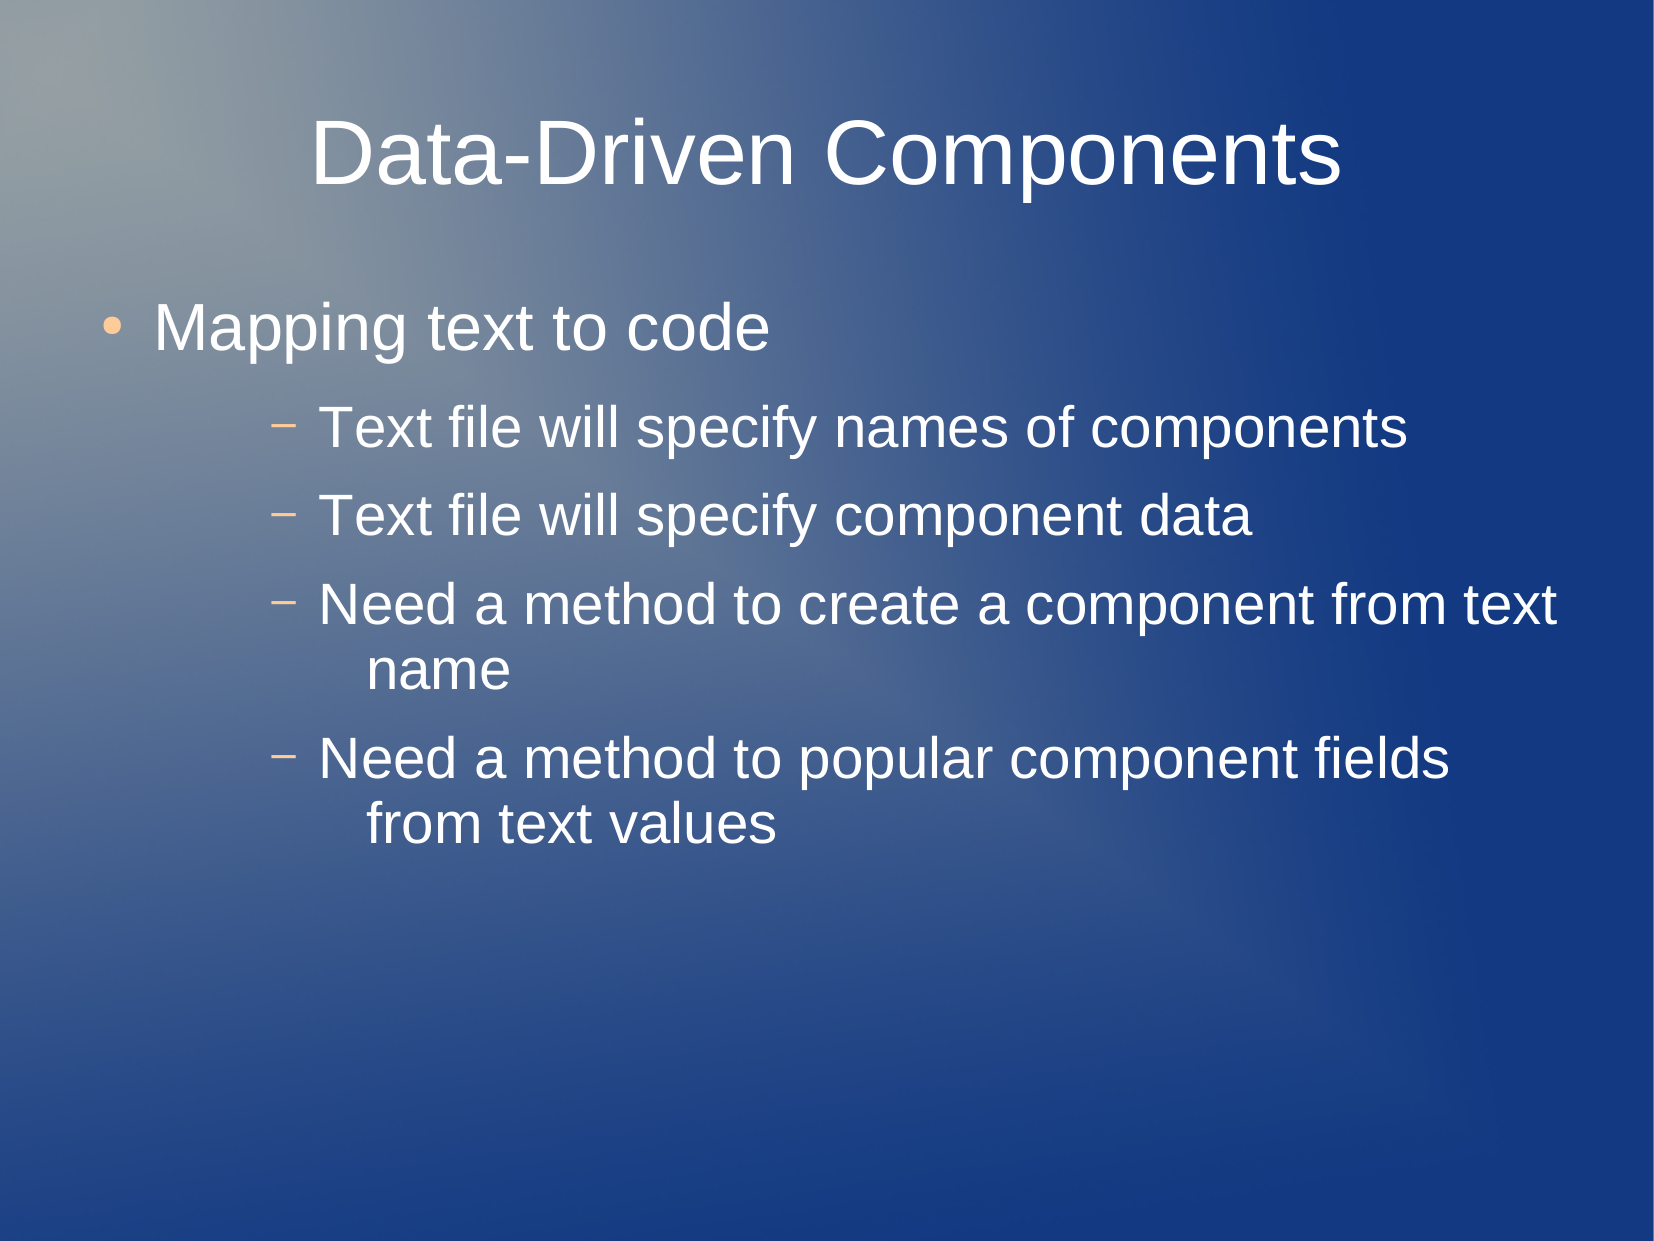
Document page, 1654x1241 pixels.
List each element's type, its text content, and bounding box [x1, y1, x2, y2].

title Data-Driven Components [82, 49, 1571, 257]
picture [0, 0, 1654, 1241]
list Mapping text to code Text file will specify names of components Text file will specify component data Need a method to create a component from text name Need a method to popular component fields from text values [82, 290, 1571, 1109]
